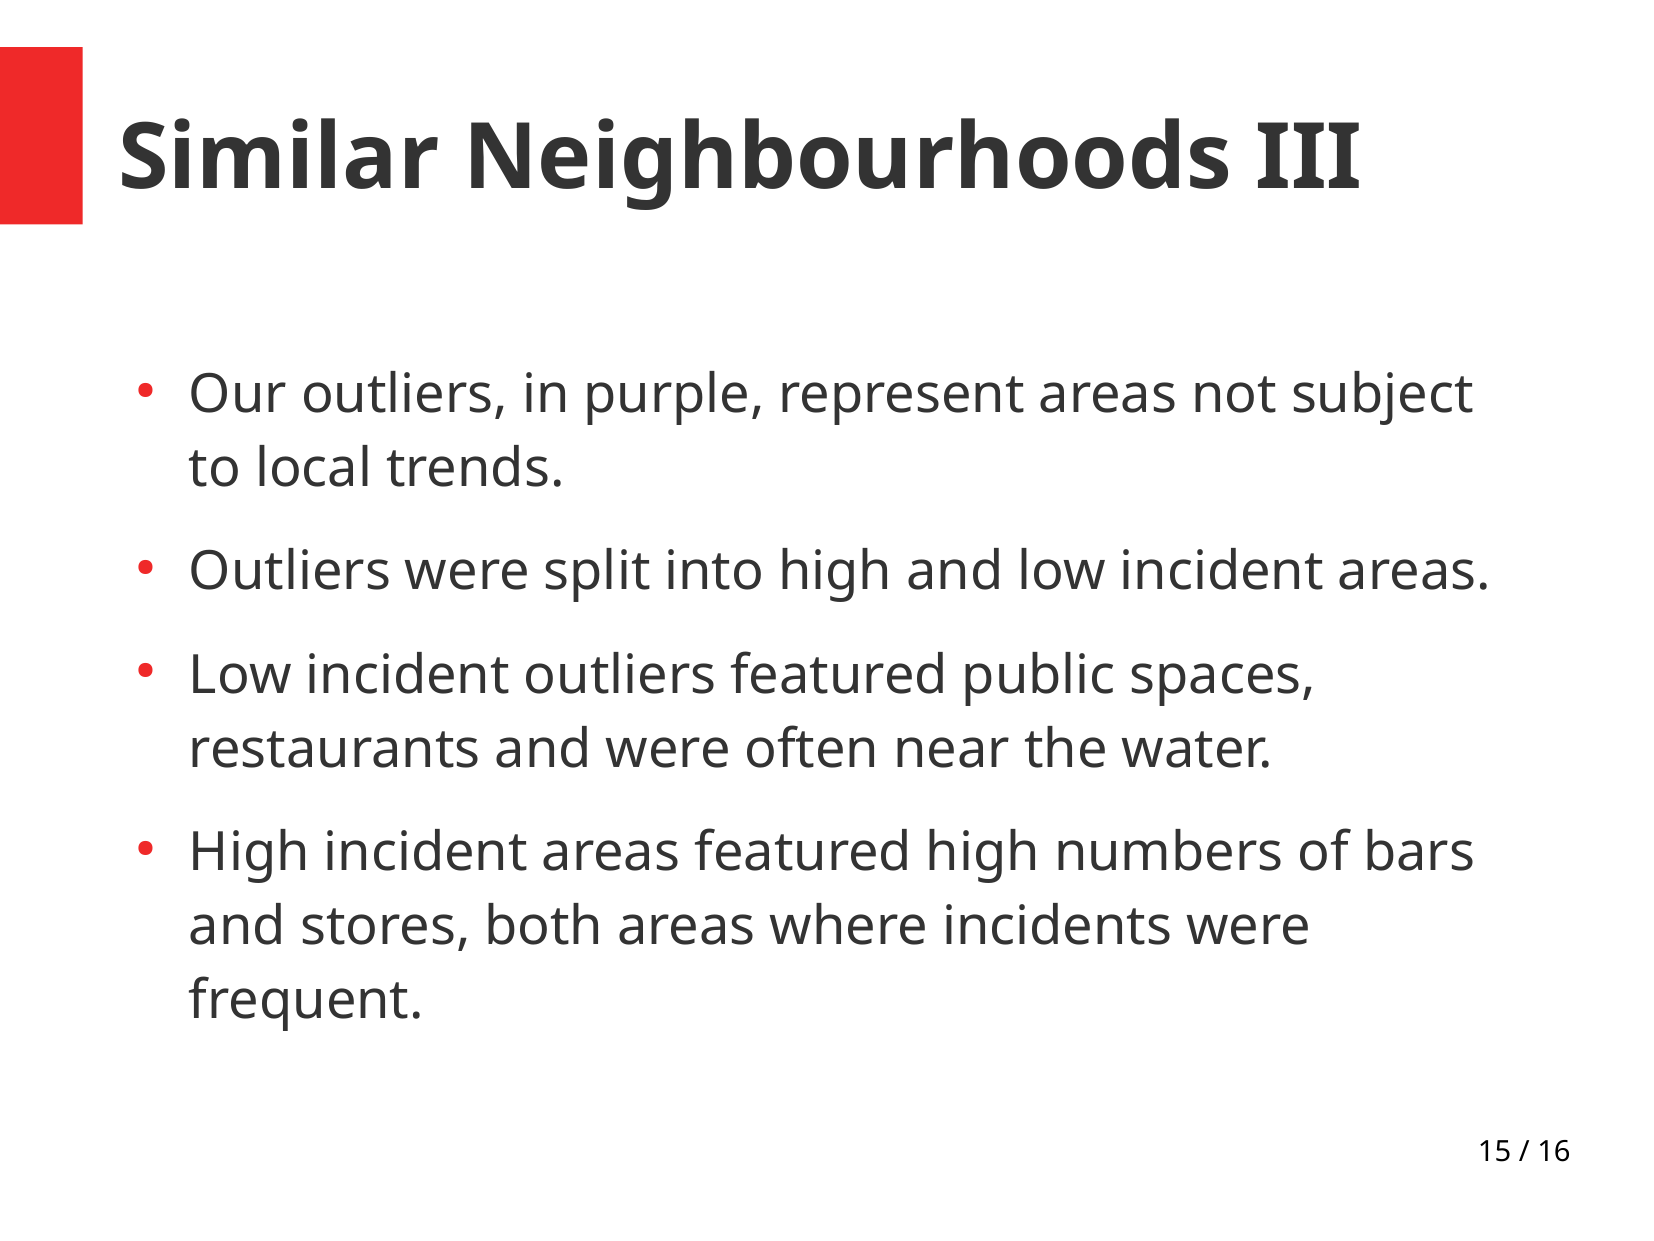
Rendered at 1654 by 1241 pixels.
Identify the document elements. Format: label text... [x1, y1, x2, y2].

title Similar Neighbourhoods III [118, 49, 1571, 257]
list Our outliers, in purple, represent areas not subject to local trends. Outliers were split into high and low incident areas. Low incident outliers featured public spaces, restaurants and were often near the water. High incident areas featured high numbers of bars and stores, both areas where incidents were frequent. [118, 354, 1536, 1074]
